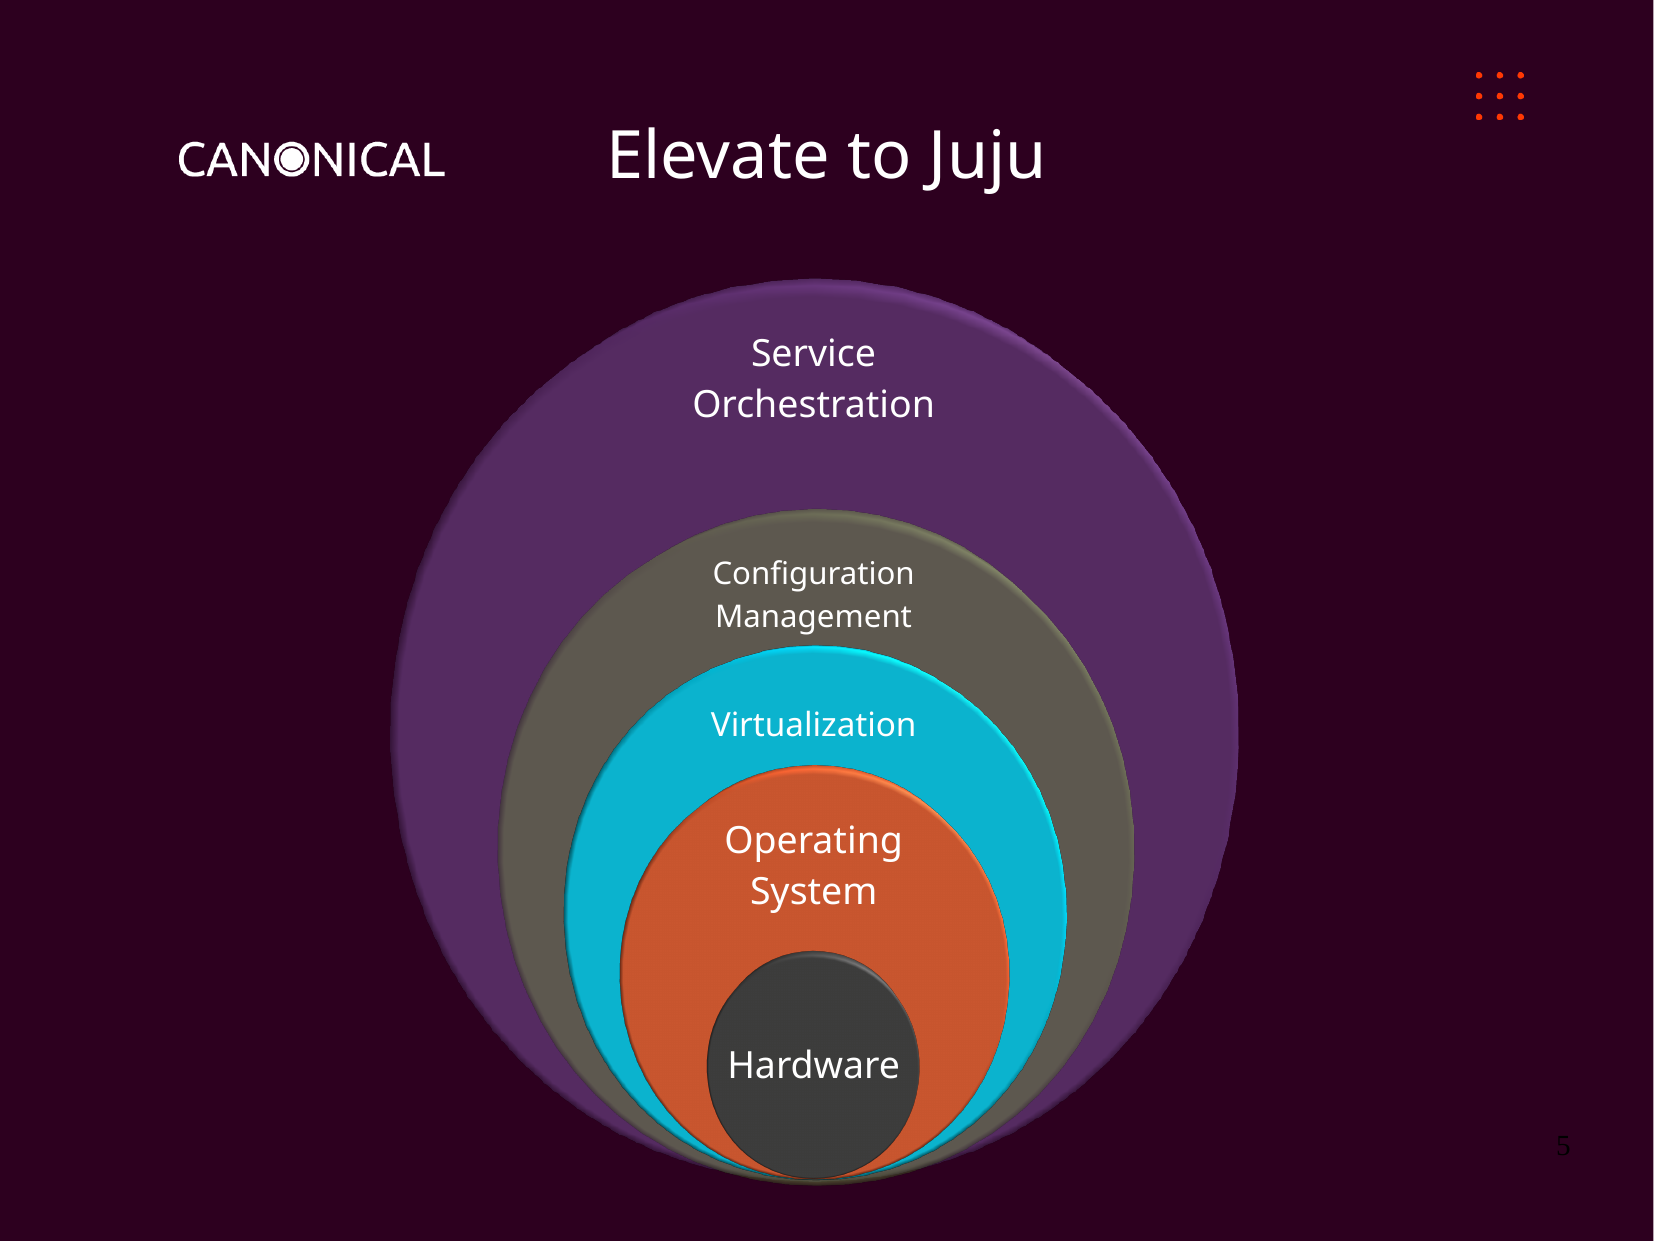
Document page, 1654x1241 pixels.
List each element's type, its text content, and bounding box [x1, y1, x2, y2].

text_box Hardware [682, 1031, 946, 1104]
picture [0, 0, 1654, 1241]
text_box Virtualization [682, 693, 946, 769]
text_box Configuration Management [663, 543, 964, 643]
text_box Operating System [663, 806, 964, 922]
text_box Service Orchestration [663, 318, 964, 435]
title Elevate to Juju [82, 49, 1571, 257]
